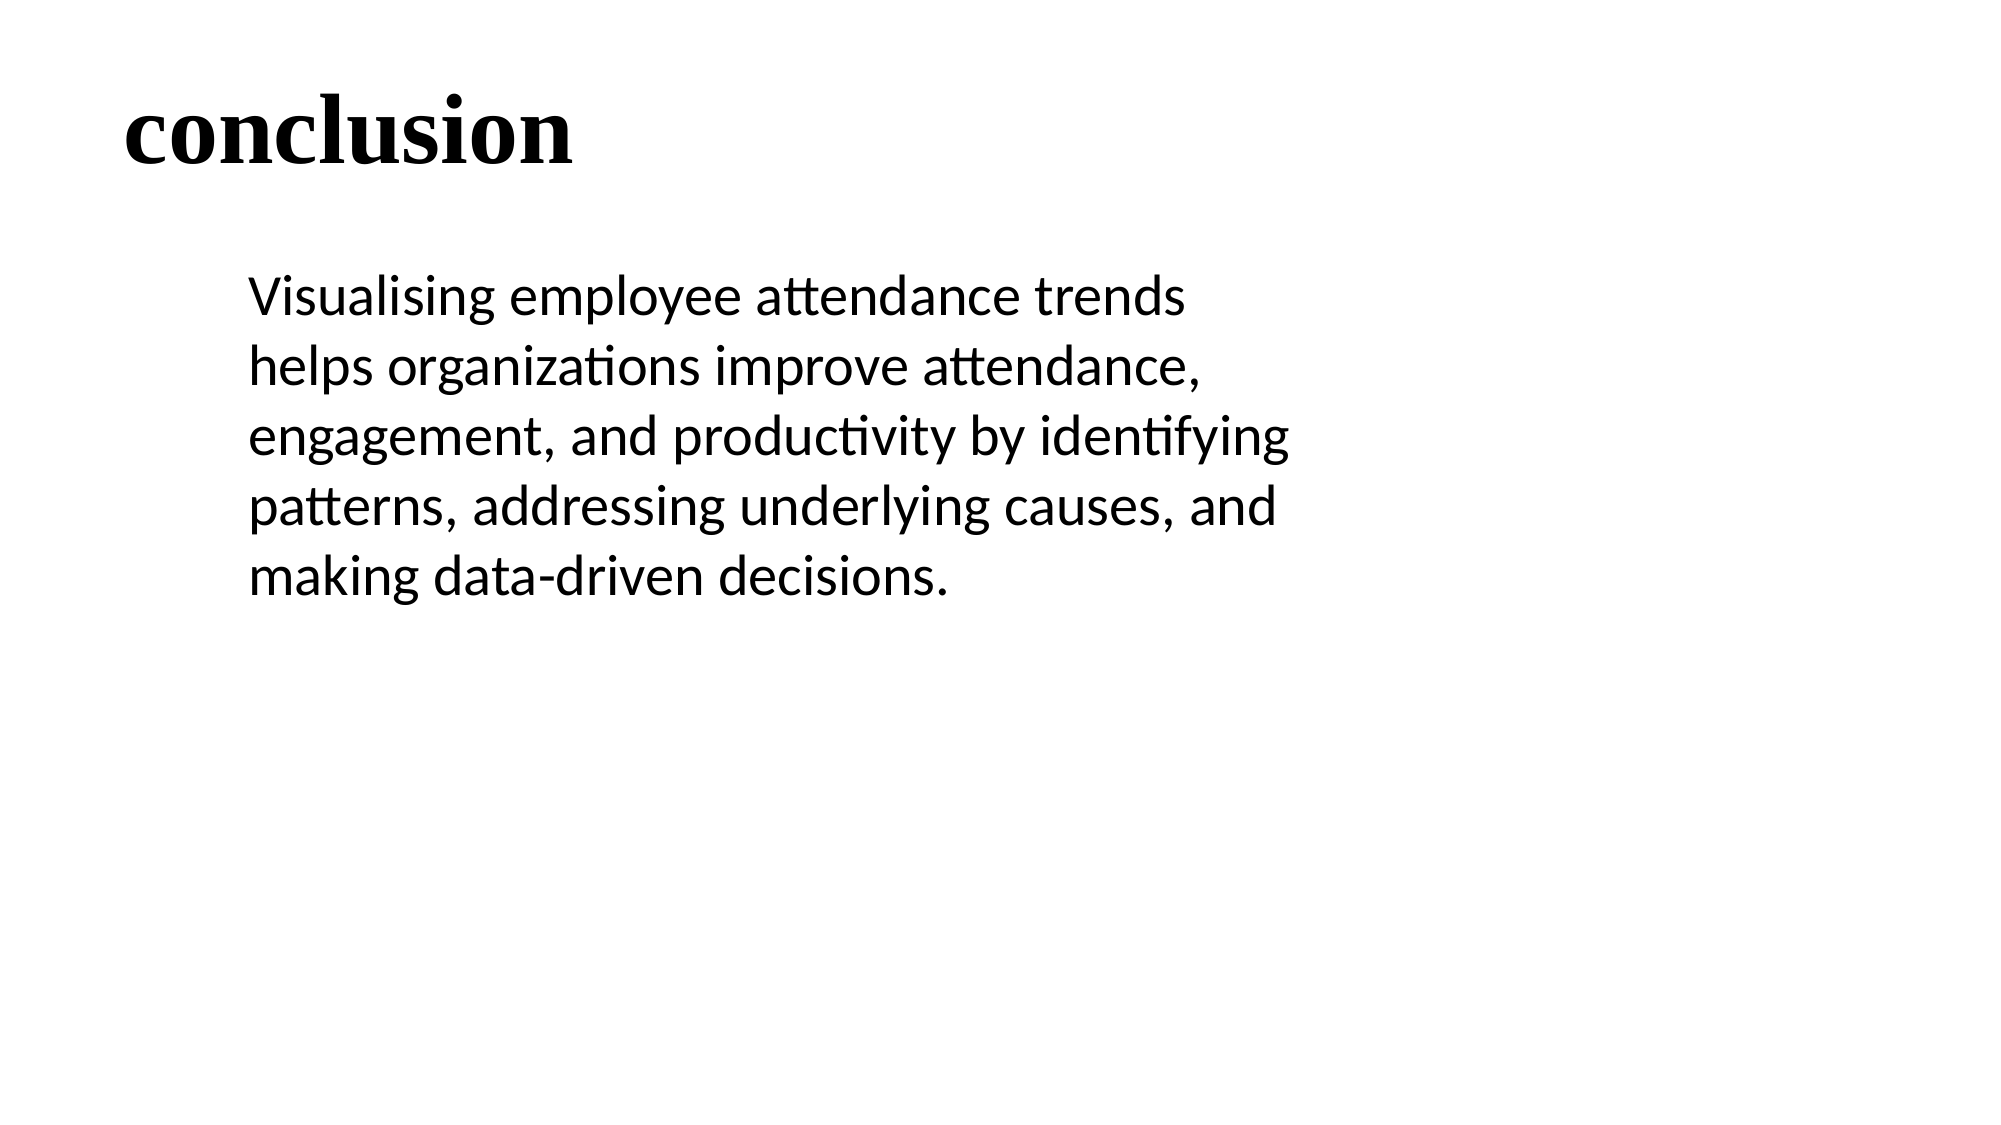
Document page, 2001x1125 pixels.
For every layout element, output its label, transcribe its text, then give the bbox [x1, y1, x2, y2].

title conclusion [123, 63, 1877, 188]
text_box Visualising employee attendance trends helps organizations improve attendance, engagement, and productivity by identifying patterns, addressing underlying causes, and making data-driven decisions. [233, 250, 1330, 619]
